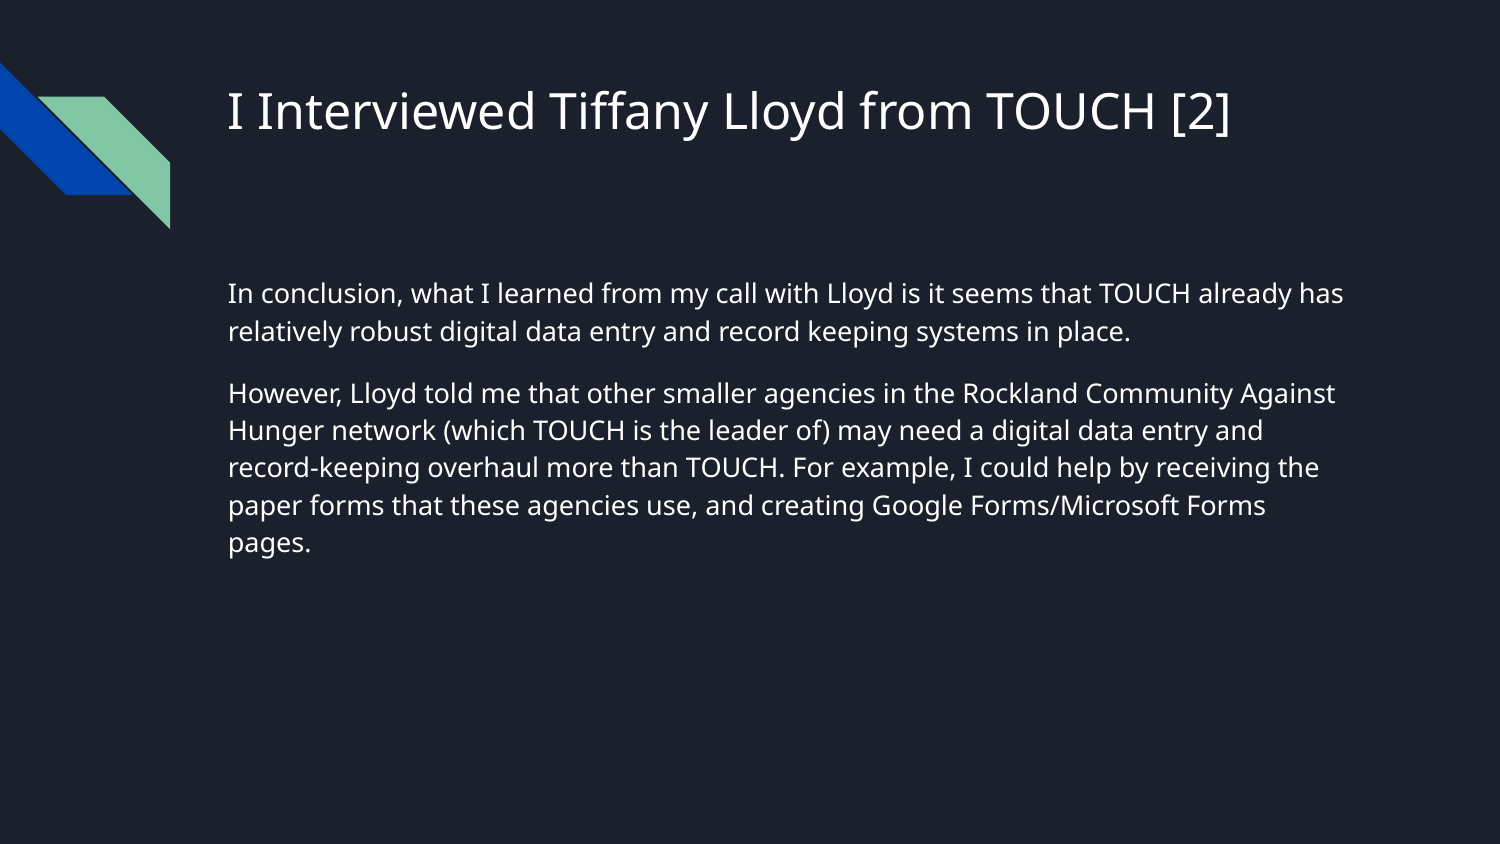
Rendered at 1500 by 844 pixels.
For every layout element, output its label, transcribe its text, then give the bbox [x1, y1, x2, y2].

list In conclusion, what I learned from my call with Lloyd is it seems that TOUCH already has relatively robust digital data entry and record keeping systems in place. However, Lloyd told me that other smaller agencies in the Rockland Community Against Hunger network (which TOUCH is the leader of) may need a digital data entry and record-keeping overhaul more than TOUCH. For example, I could help by receiving the paper forms that these agencies use, and creating Google Forms/Microsoft Forms pages. [212, 257, 1368, 784]
title I Interviewed Tiffany Lloyd from TOUCH [2] [212, 64, 1368, 215]
